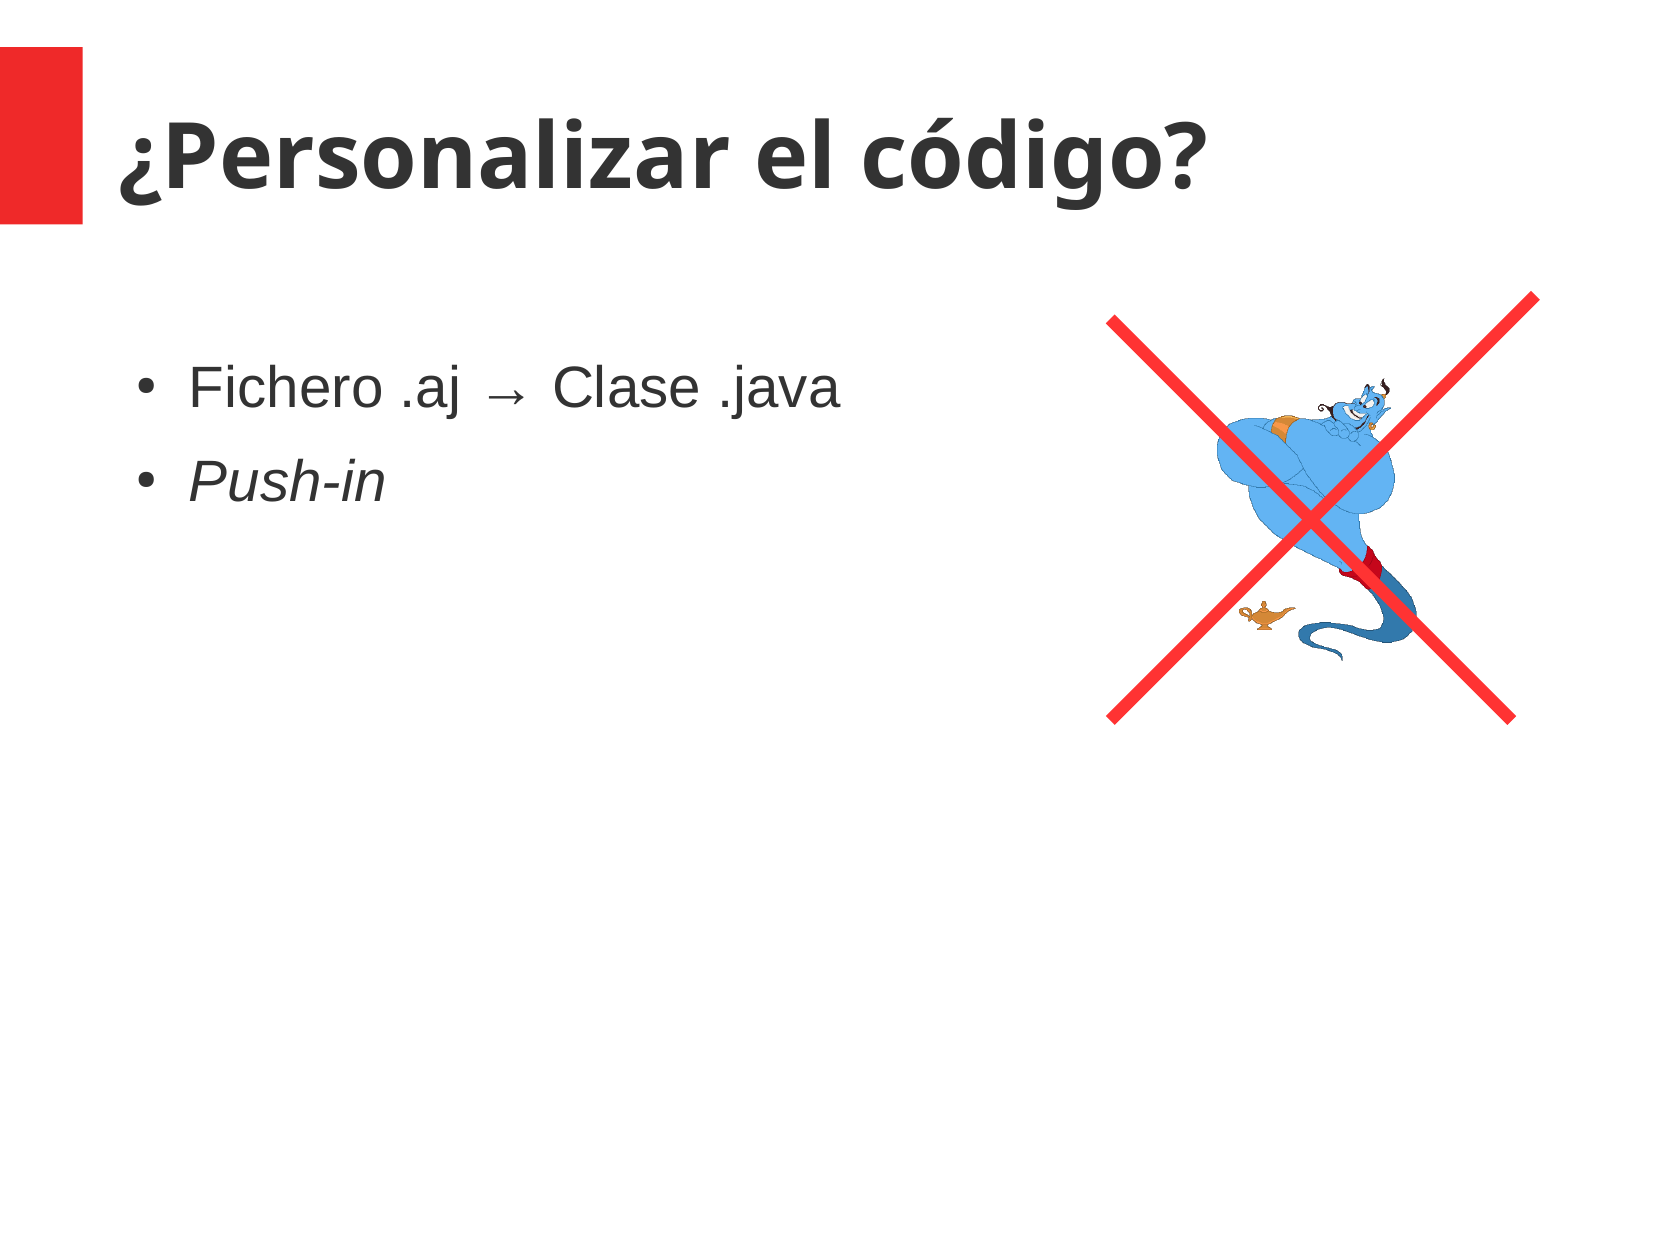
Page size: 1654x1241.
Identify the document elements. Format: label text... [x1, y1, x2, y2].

picture [1215, 530, 1418, 662]
picture [1215, 434, 1301, 605]
list Fichero .aj → Clase .java Push-in [118, 354, 1536, 1074]
picture [1215, 377, 1418, 509]
picture [1321, 423, 1418, 616]
list Fichero .aj → Clase .java Push-in [1156, 354, 1466, 413]
title ¿Personalizar el código? [118, 49, 1571, 257]
